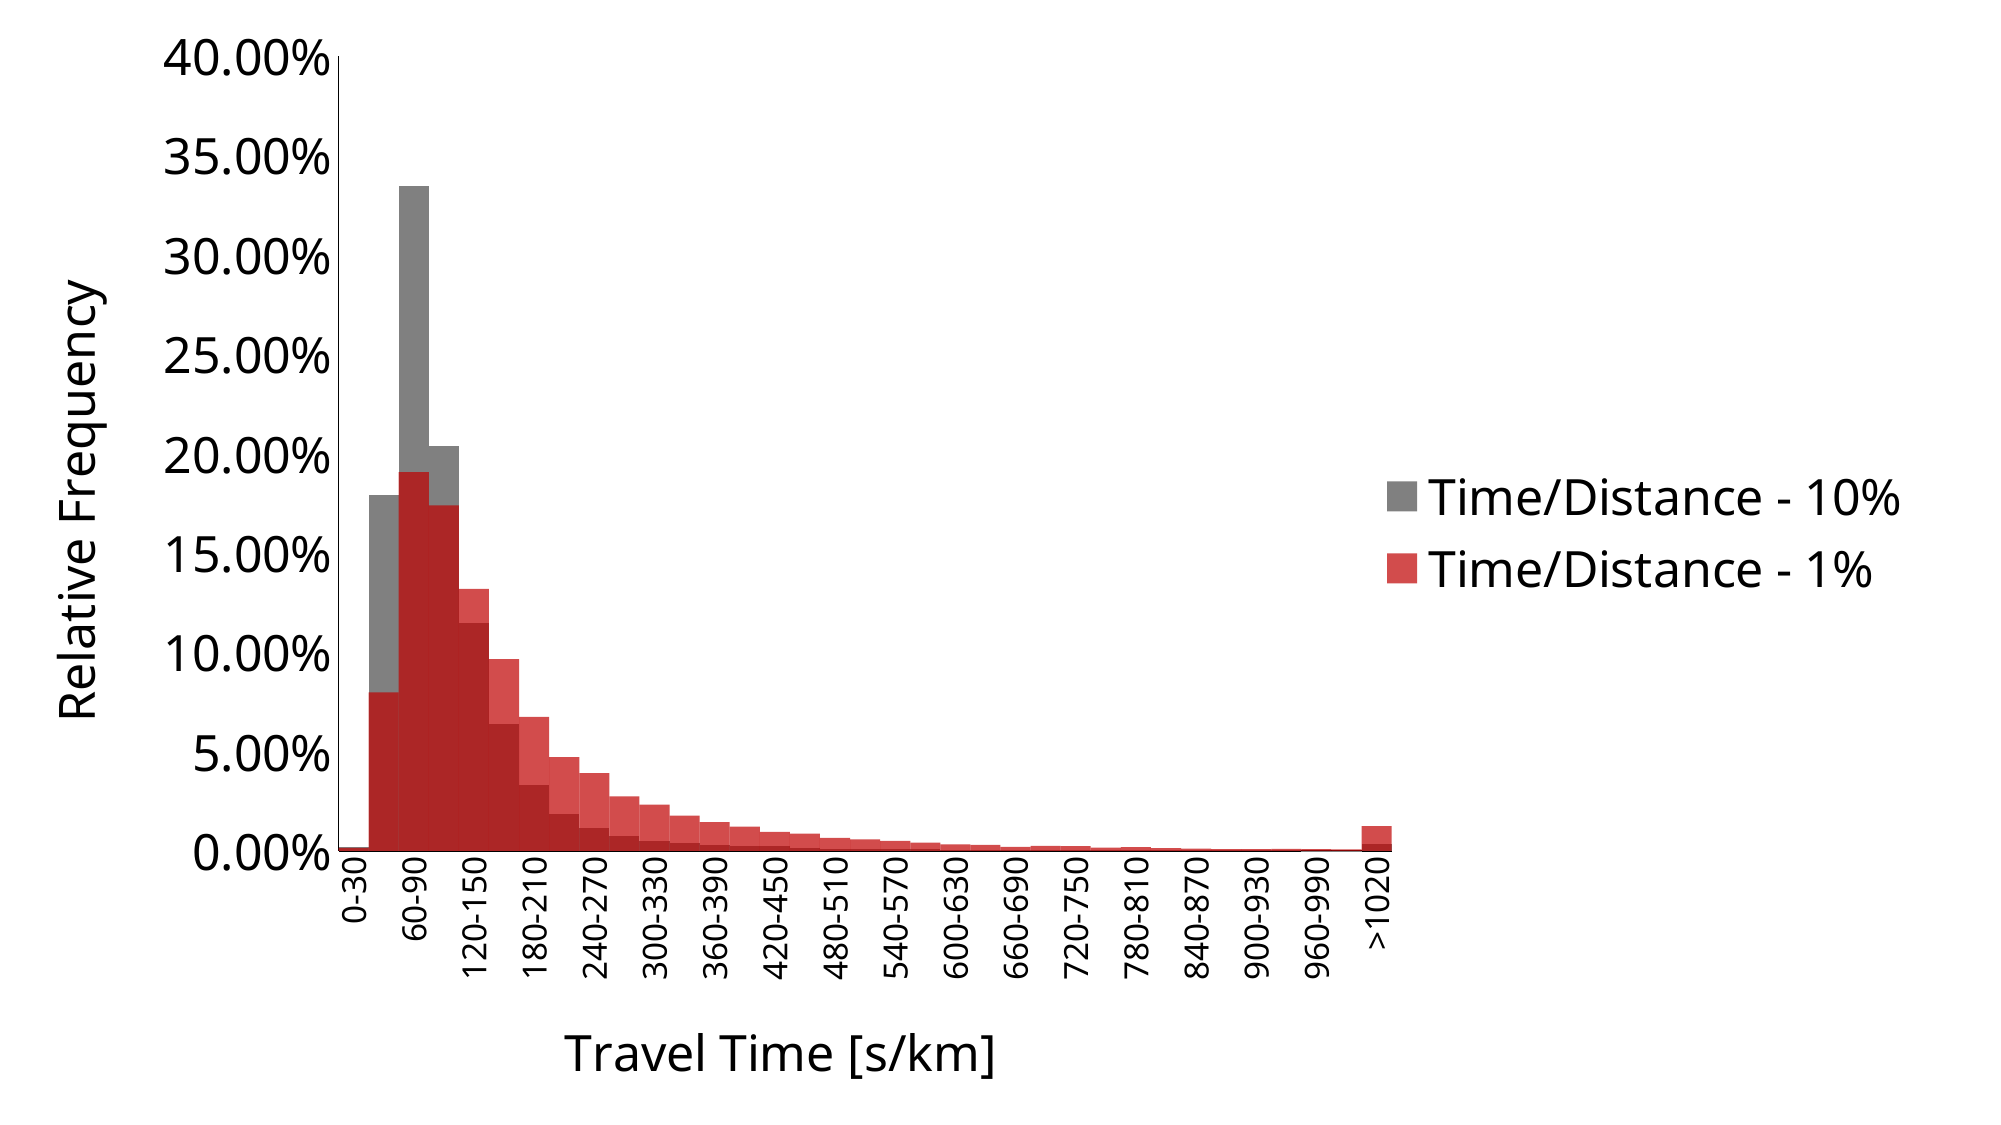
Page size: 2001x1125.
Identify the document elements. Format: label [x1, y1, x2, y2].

chart [0, 0, 2000, 1125]
